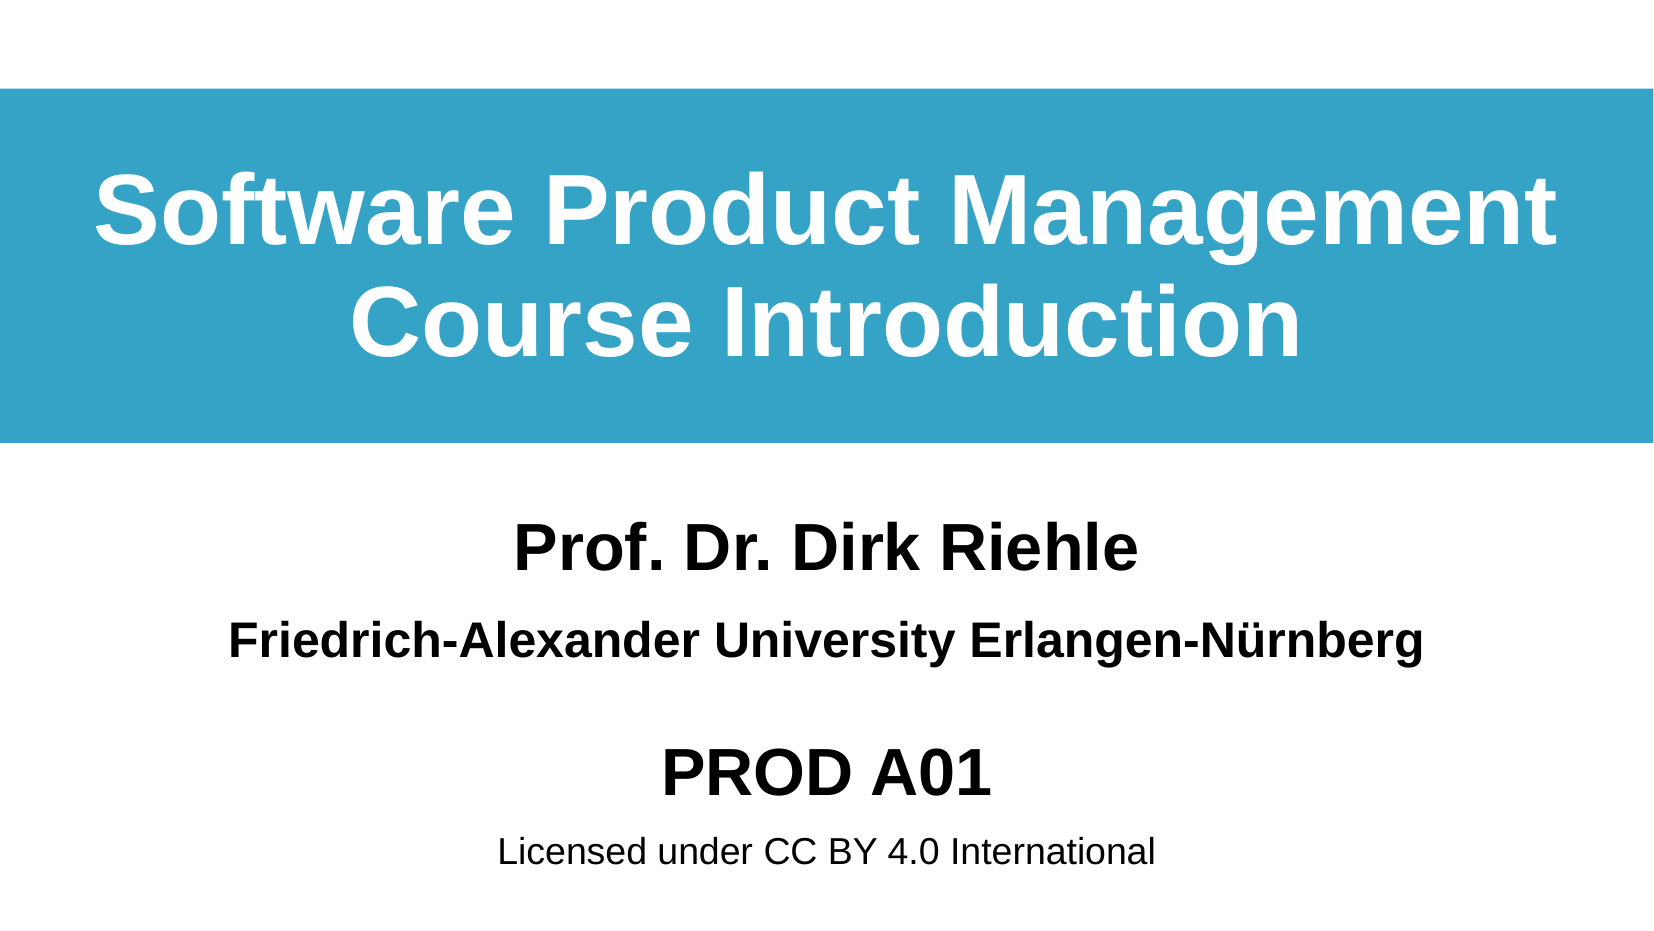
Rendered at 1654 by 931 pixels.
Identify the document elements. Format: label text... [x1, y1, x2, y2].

subtitle Prof. Dr. Dirk Riehle Friedrich-Alexander University Erlangen-Nürnberg PROD A01 Licensed under CC BY 4.0 International [29, 472, 1625, 903]
title Software Product Management Course Introduction [0, 88, 1654, 443]
